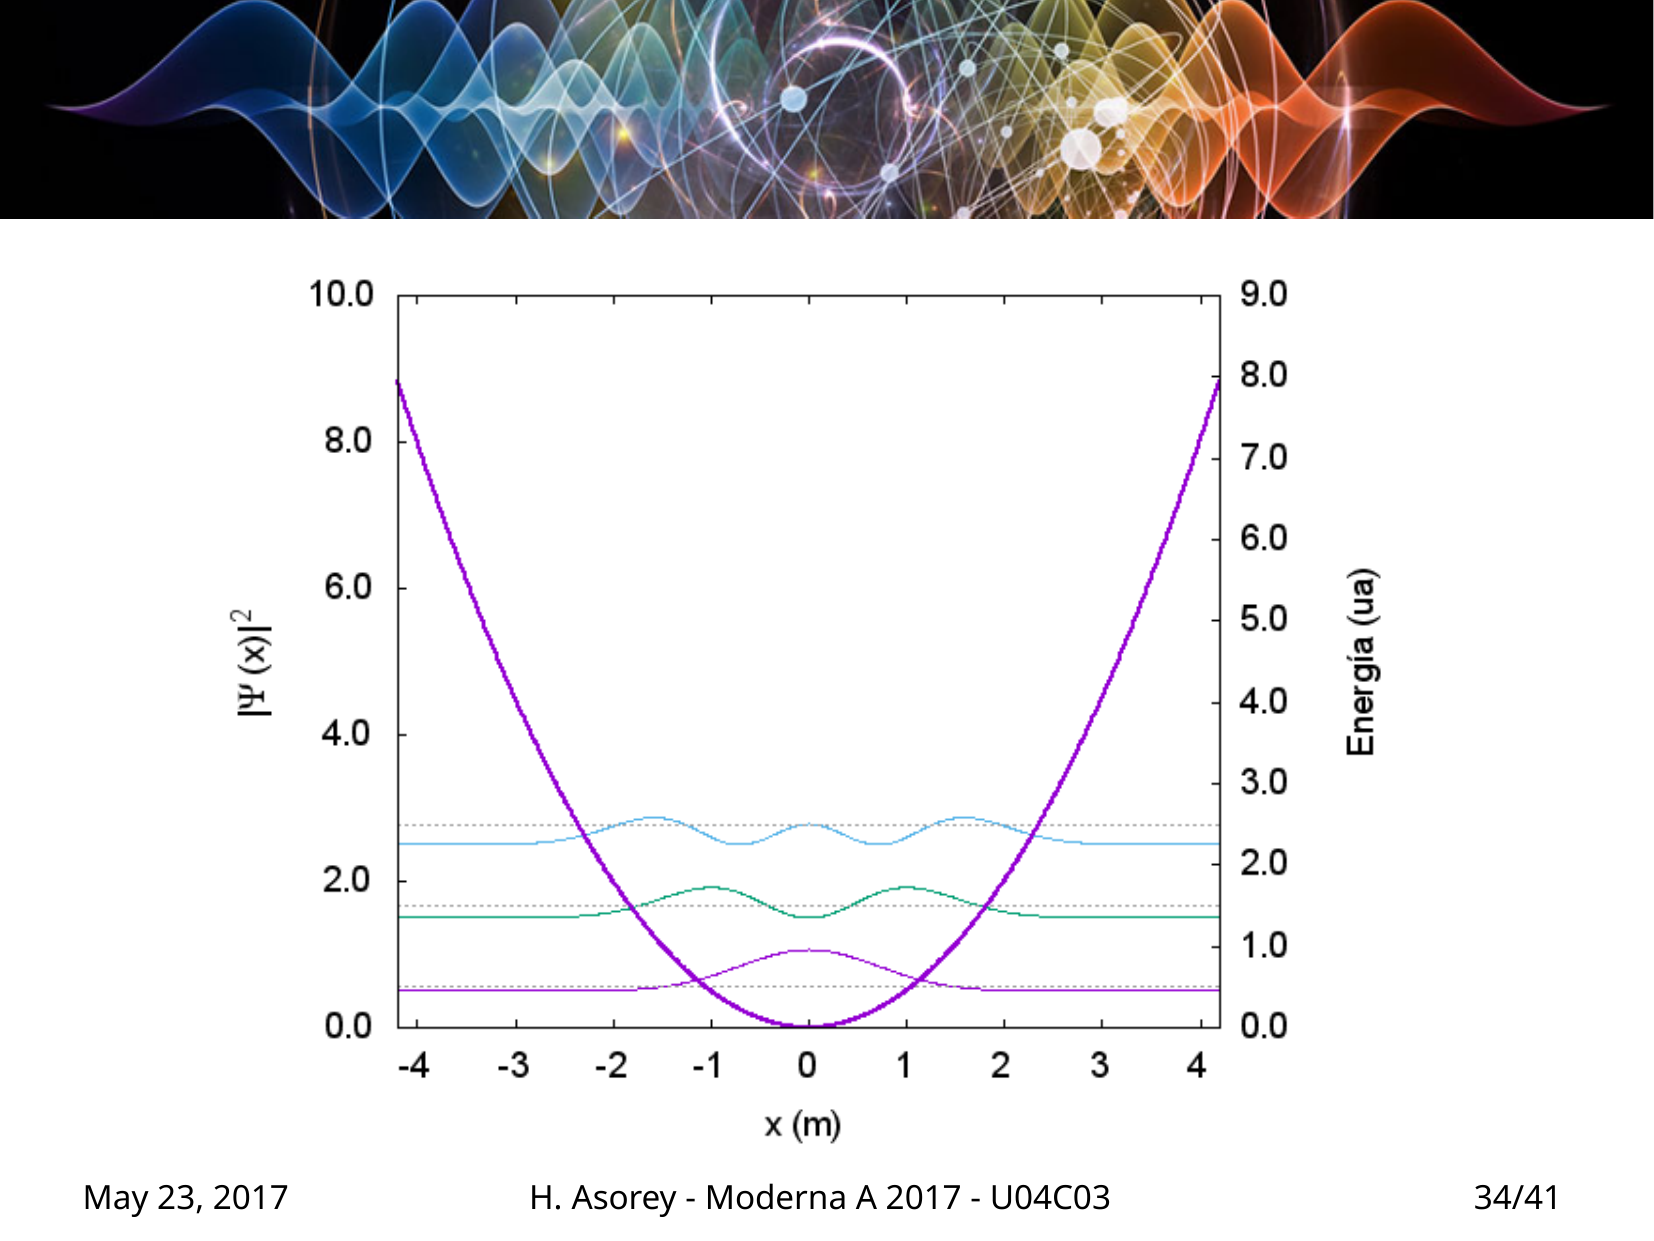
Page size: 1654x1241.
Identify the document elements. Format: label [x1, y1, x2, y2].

picture [225, 254, 1426, 1156]
picture [0, 0, 1654, 219]
